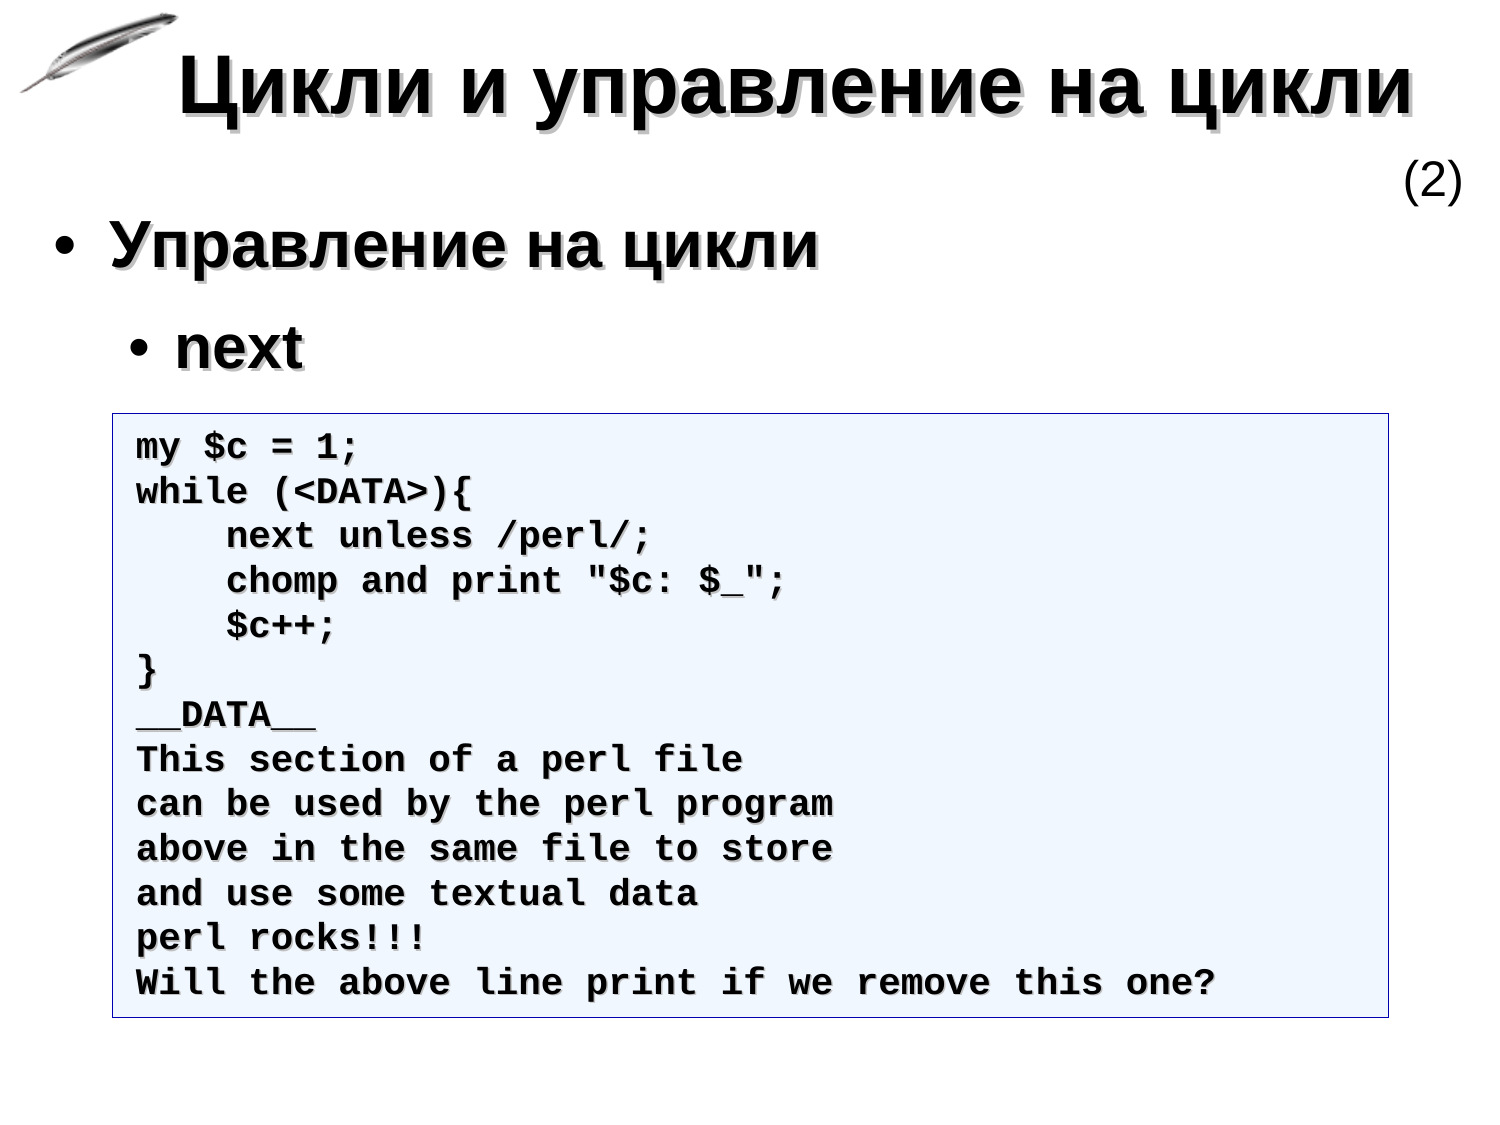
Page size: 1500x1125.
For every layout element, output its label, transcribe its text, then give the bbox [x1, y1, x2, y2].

text_box my $c = 1; while (<DATA>){ next unless /perl/; chomp and print "$c: $_"; $c++; } __DATA__ This section of a perl file can be used by the perl program above in the same file to store and use some textual data perl rocks!!! Will the above line print if we remove this one? [112, 413, 1388, 1018]
picture [16, 11, 177, 95]
title Цикли и управление на цикли [177, 0, 1459, 179]
list Управление на цикли next [53, 207, 1447, 1084]
text_box (2) [1387, 141, 1479, 213]
